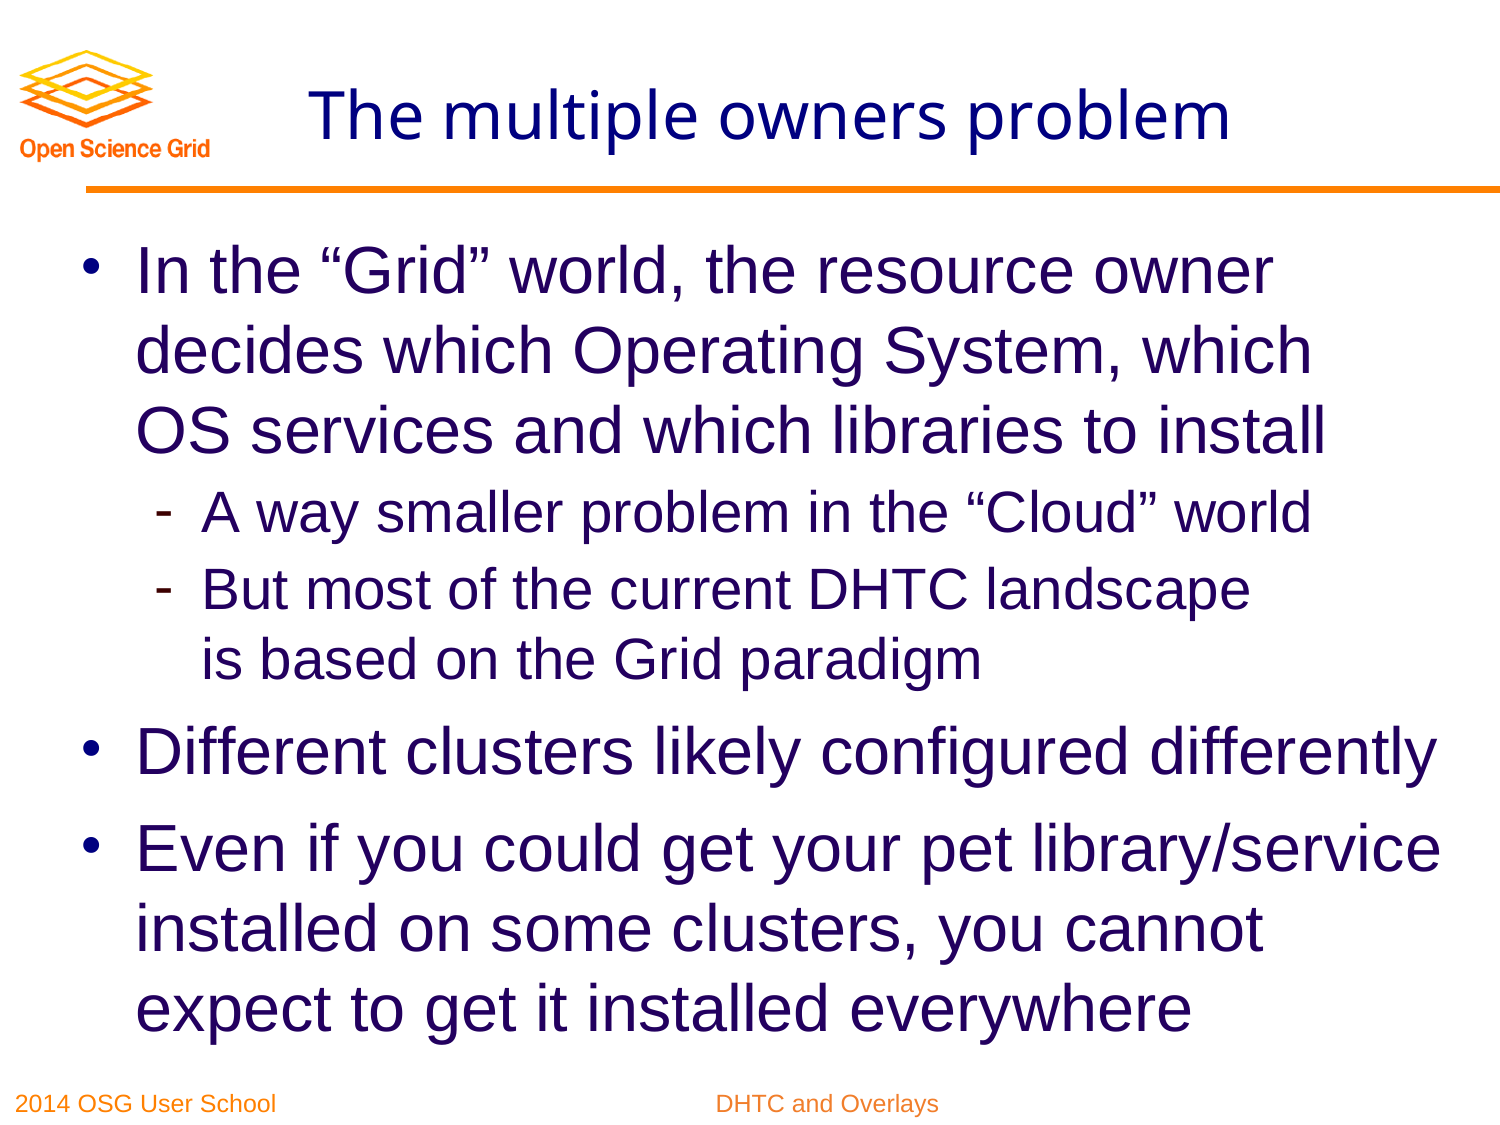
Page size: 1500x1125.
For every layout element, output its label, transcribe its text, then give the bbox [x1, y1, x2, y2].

title The multiple owners problem [201, 18, 1342, 207]
picture [0, 27, 201, 179]
list In the “Grid” world, the resource owner decides which Operating System, which OS services and which libraries to install A way smaller problem in the “Cloud” world But most of the current DHTC landscape is based on the Grid paradigm Different clusters likely configured differently Even if you could get your pet library/service installed on some clusters, you cannot expect to get it installed everywhere [64, 218, 1475, 1095]
